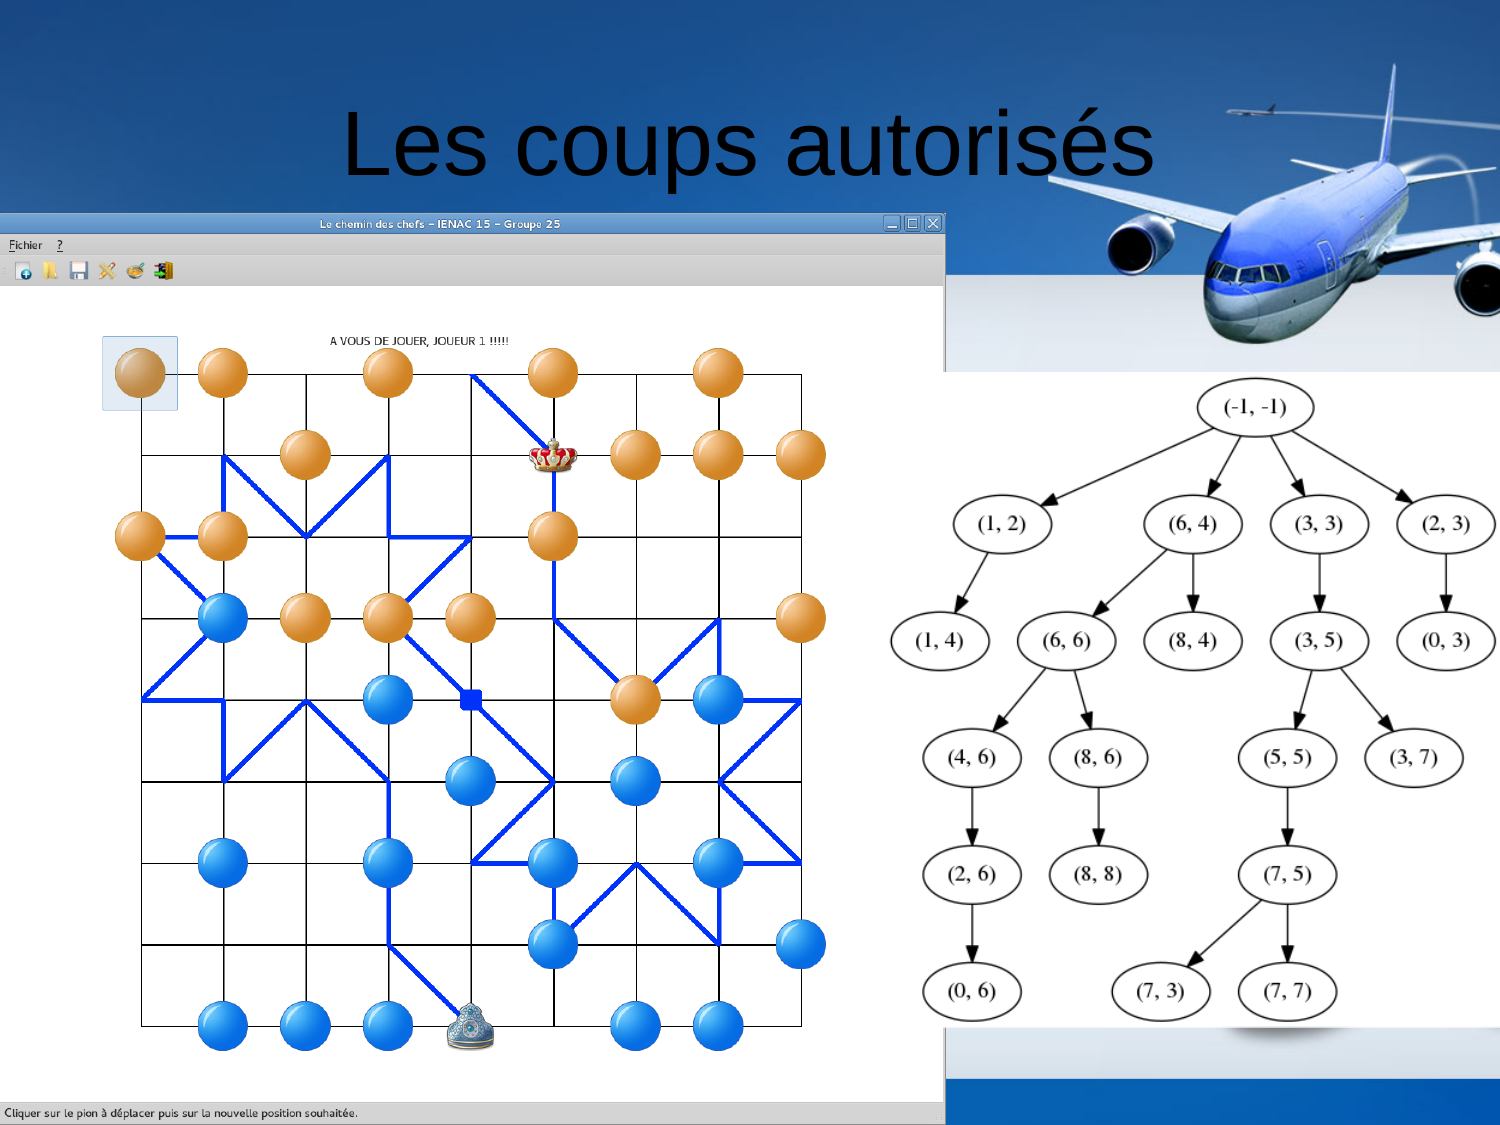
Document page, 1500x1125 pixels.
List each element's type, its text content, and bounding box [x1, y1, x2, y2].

title Les coups autorisés [75, 45, 1426, 233]
picture [0, 0, 1500, 1125]
